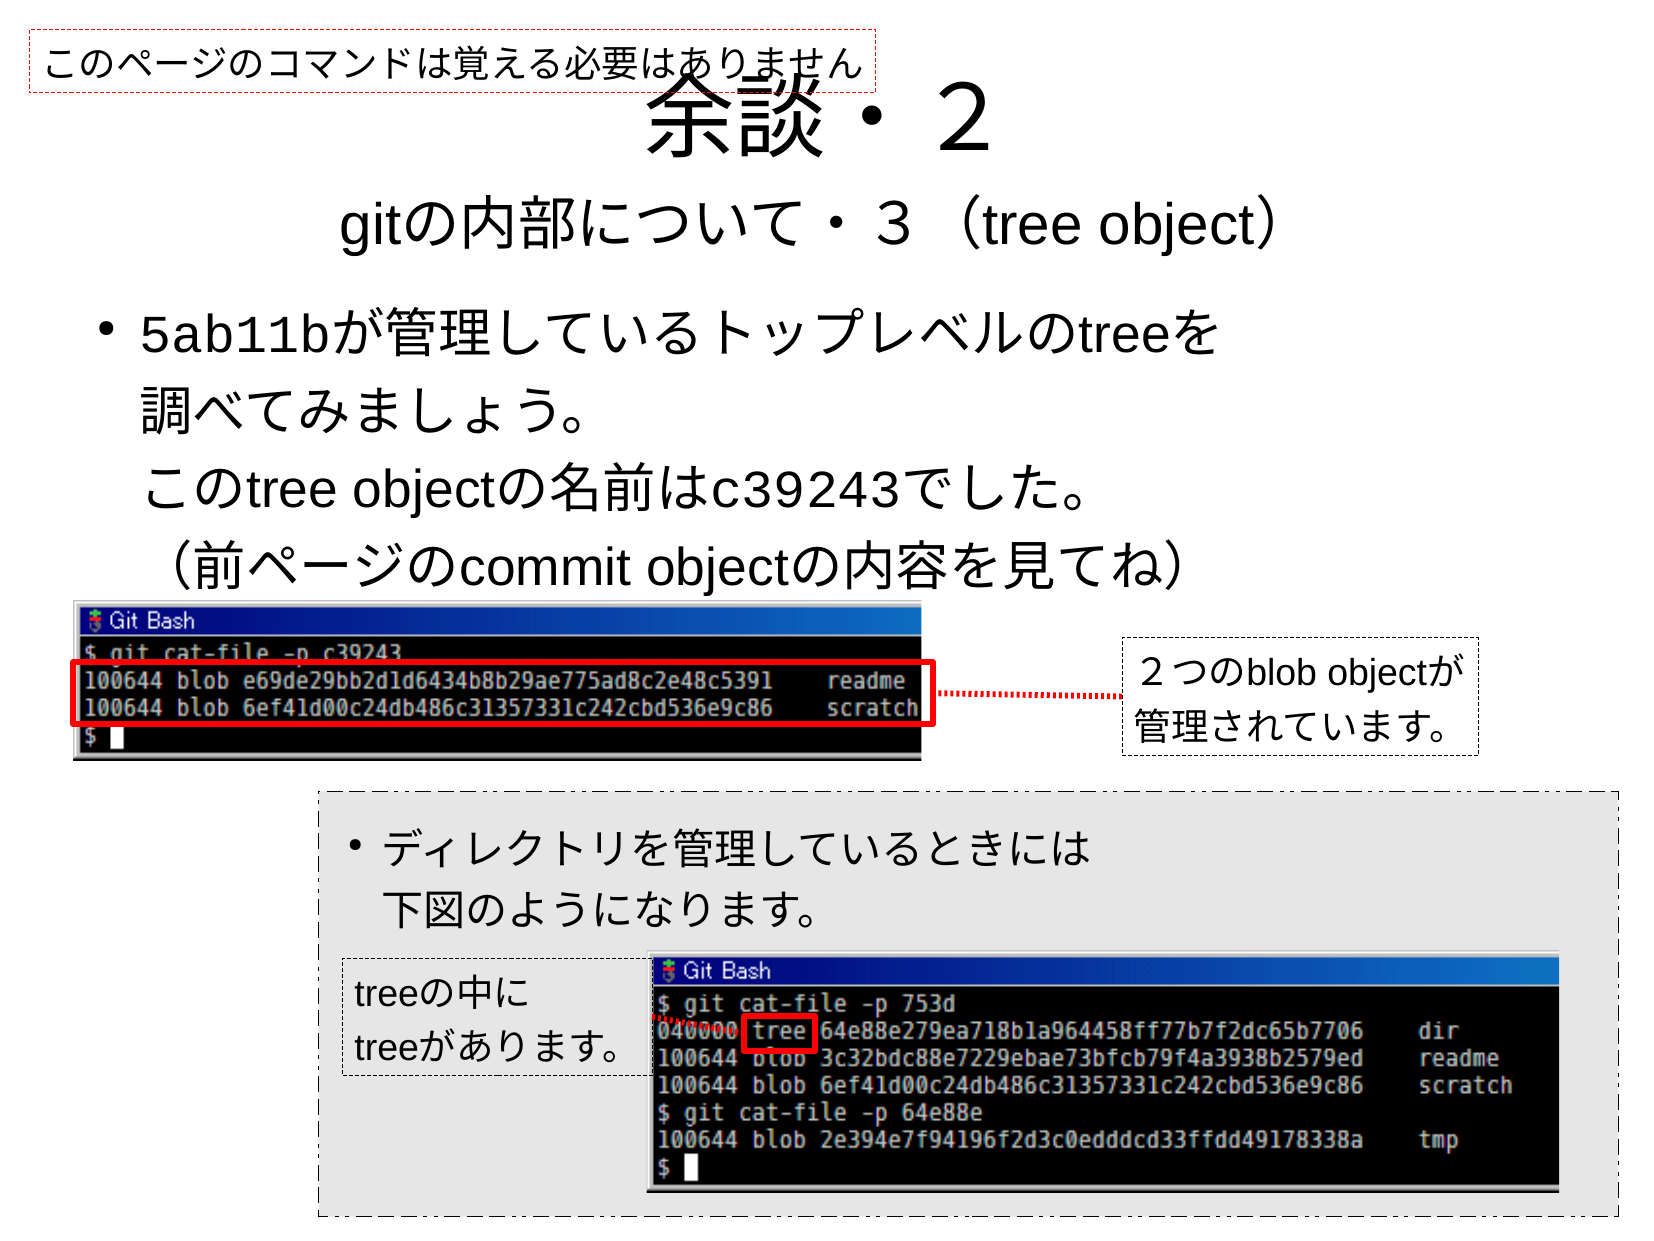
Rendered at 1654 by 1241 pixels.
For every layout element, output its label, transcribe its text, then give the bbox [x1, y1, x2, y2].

picture [646, 950, 1560, 1193]
text_box treeの中に treeがあります。 [342, 958, 626, 1052]
list 5ab11bが管理しているトップレベルのtreeを 調べてみましょう。 このtree objectの名前はc39243でした。 （前ページのcommit objectの内容を見てね） [82, 290, 1538, 603]
title 余談・２ gitの内部について・３（tree object） [82, 49, 1571, 257]
picture [73, 727, 922, 761]
picture [73, 600, 922, 659]
text_box [318, 791, 1619, 1217]
picture [76, 665, 922, 721]
text_box このページのコマンドは覚える必要はありません [29, 29, 810, 76]
text_box ２つのblob objectが 管理されています。 [1122, 637, 1464, 727]
list ディレクトリを管理しているときには 下図のようになります。 [336, 815, 1376, 939]
